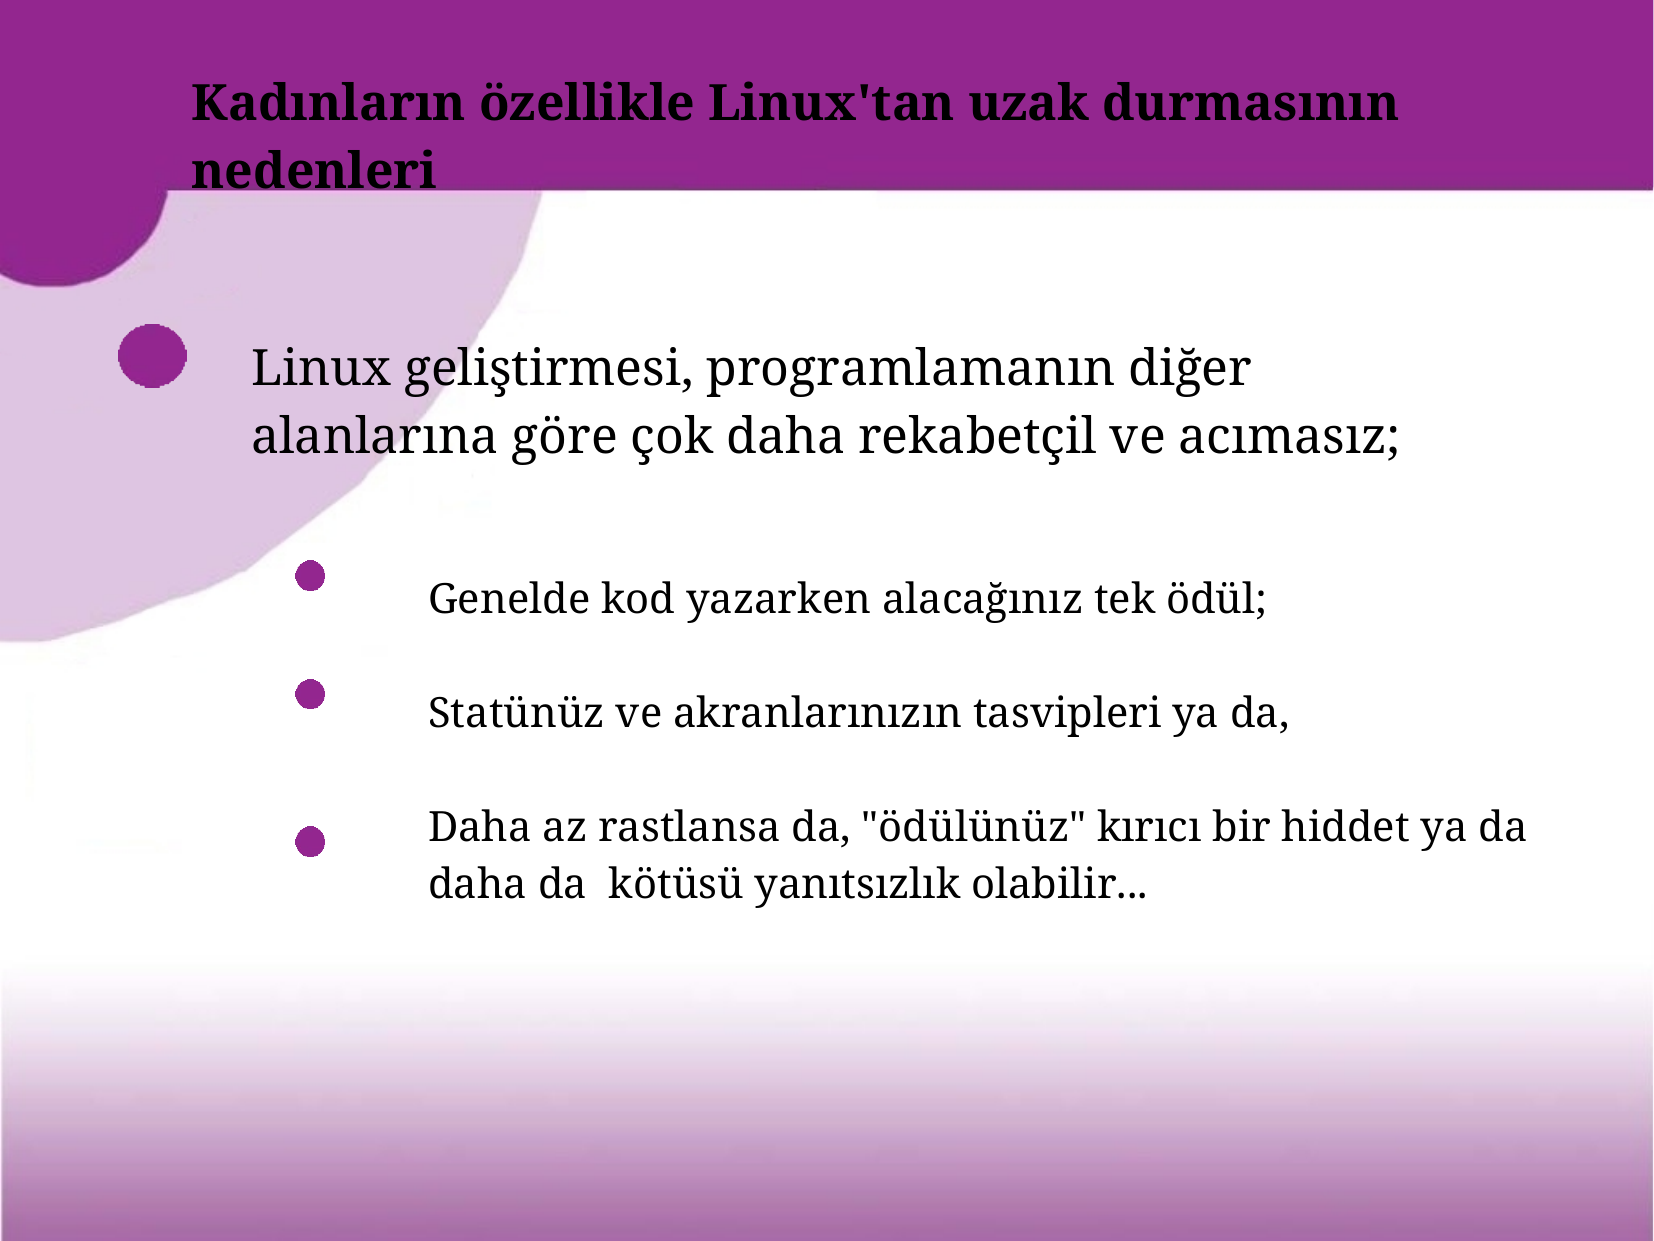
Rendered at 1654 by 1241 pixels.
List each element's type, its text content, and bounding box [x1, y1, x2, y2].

text_box Genelde kod yazarken alacağınız tek ödül; Statünüz ve akranlarınızın tasvipleri ya da, Daha az rastlansa da, "ödülünüz" kırıcı bir hiddet ya da daha da kötüsü yanıtsızlık olabilir... [413, 561, 1595, 1034]
picture [0, 0, 1654, 1241]
text_box Kadınların özellikle Linux'tan uzak durmasının nedenleri [177, 59, 1595, 191]
text_box Linux geliştirmesi, programlamanın diğer alanlarına göre çok daha rekabetçil ve acımasız; [236, 324, 1506, 457]
